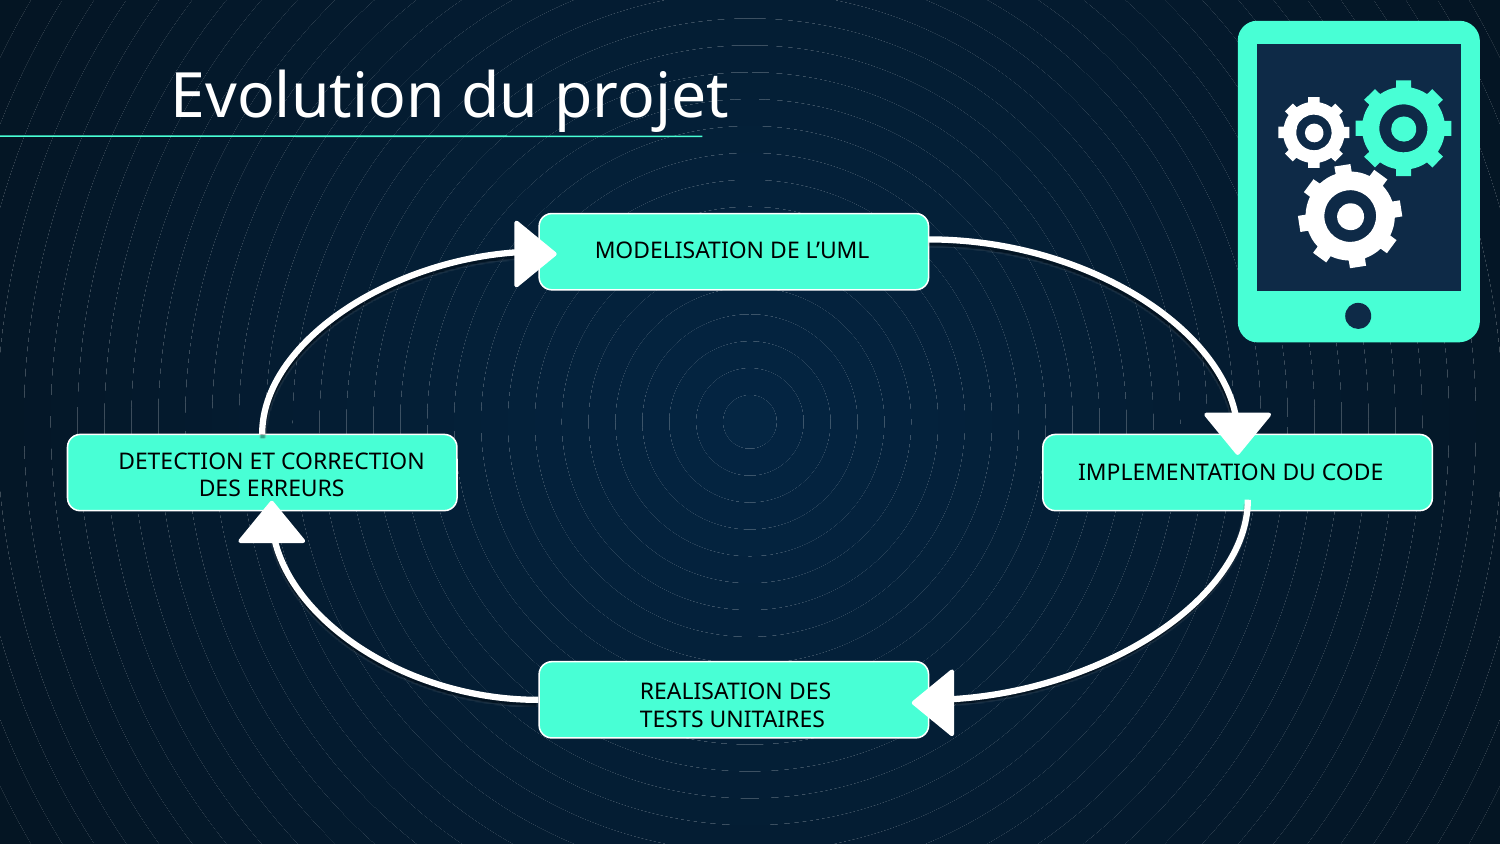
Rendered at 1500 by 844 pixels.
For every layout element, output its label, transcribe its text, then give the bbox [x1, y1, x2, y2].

text_box REALISATION DES TESTS UNITAIRES [624, 697, 1053, 747]
title Evolution du projet [155, 45, 1237, 145]
text_box [751, 684, 761, 697]
text_box [793, 684, 802, 697]
text_box [1237, 20, 1480, 343]
text_box [539, 661, 953, 738]
text_box DETECTION ET CORRECTION DES ERREURS [86, 447, 457, 517]
text_box [1042, 414, 1433, 511]
text_box [516, 213, 929, 290]
text_box [769, 686, 776, 697]
text_box [643, 684, 650, 690]
text_box IMPLEMENTATION DU CODE [1063, 452, 1433, 500]
text_box [240, 502, 304, 542]
text_box [1251, 500, 1433, 511]
text_box [67, 434, 457, 511]
title MODELISATION DE L’UML [579, 245, 921, 279]
